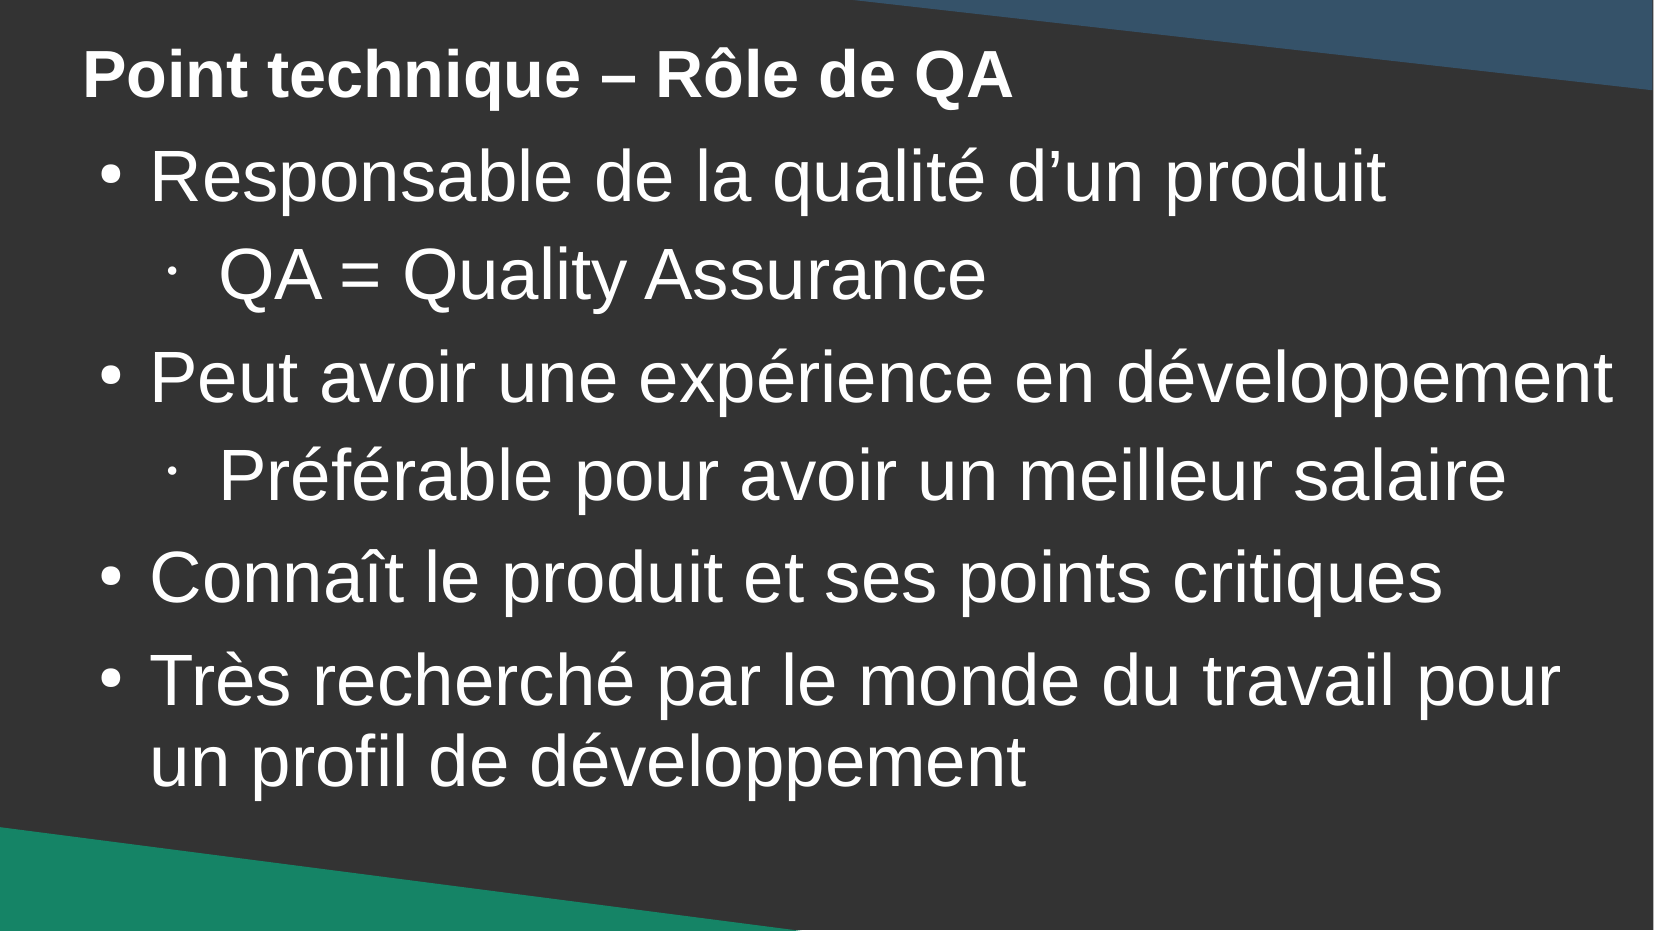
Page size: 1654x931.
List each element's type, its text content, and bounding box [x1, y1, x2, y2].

list Responsable de la qualité d’un produit QA = Quality Assurance Peut avoir une expérience en développement Préférable pour avoir un meilleur salaire Connaît le produit et ses points critiques Très recherché par le monde du travail pour un profil de développement [80, 135, 1620, 827]
text_box [0, 827, 802, 931]
title Point technique – Rôle de QA [82, 37, 1571, 122]
text_box [853, 0, 1653, 91]
